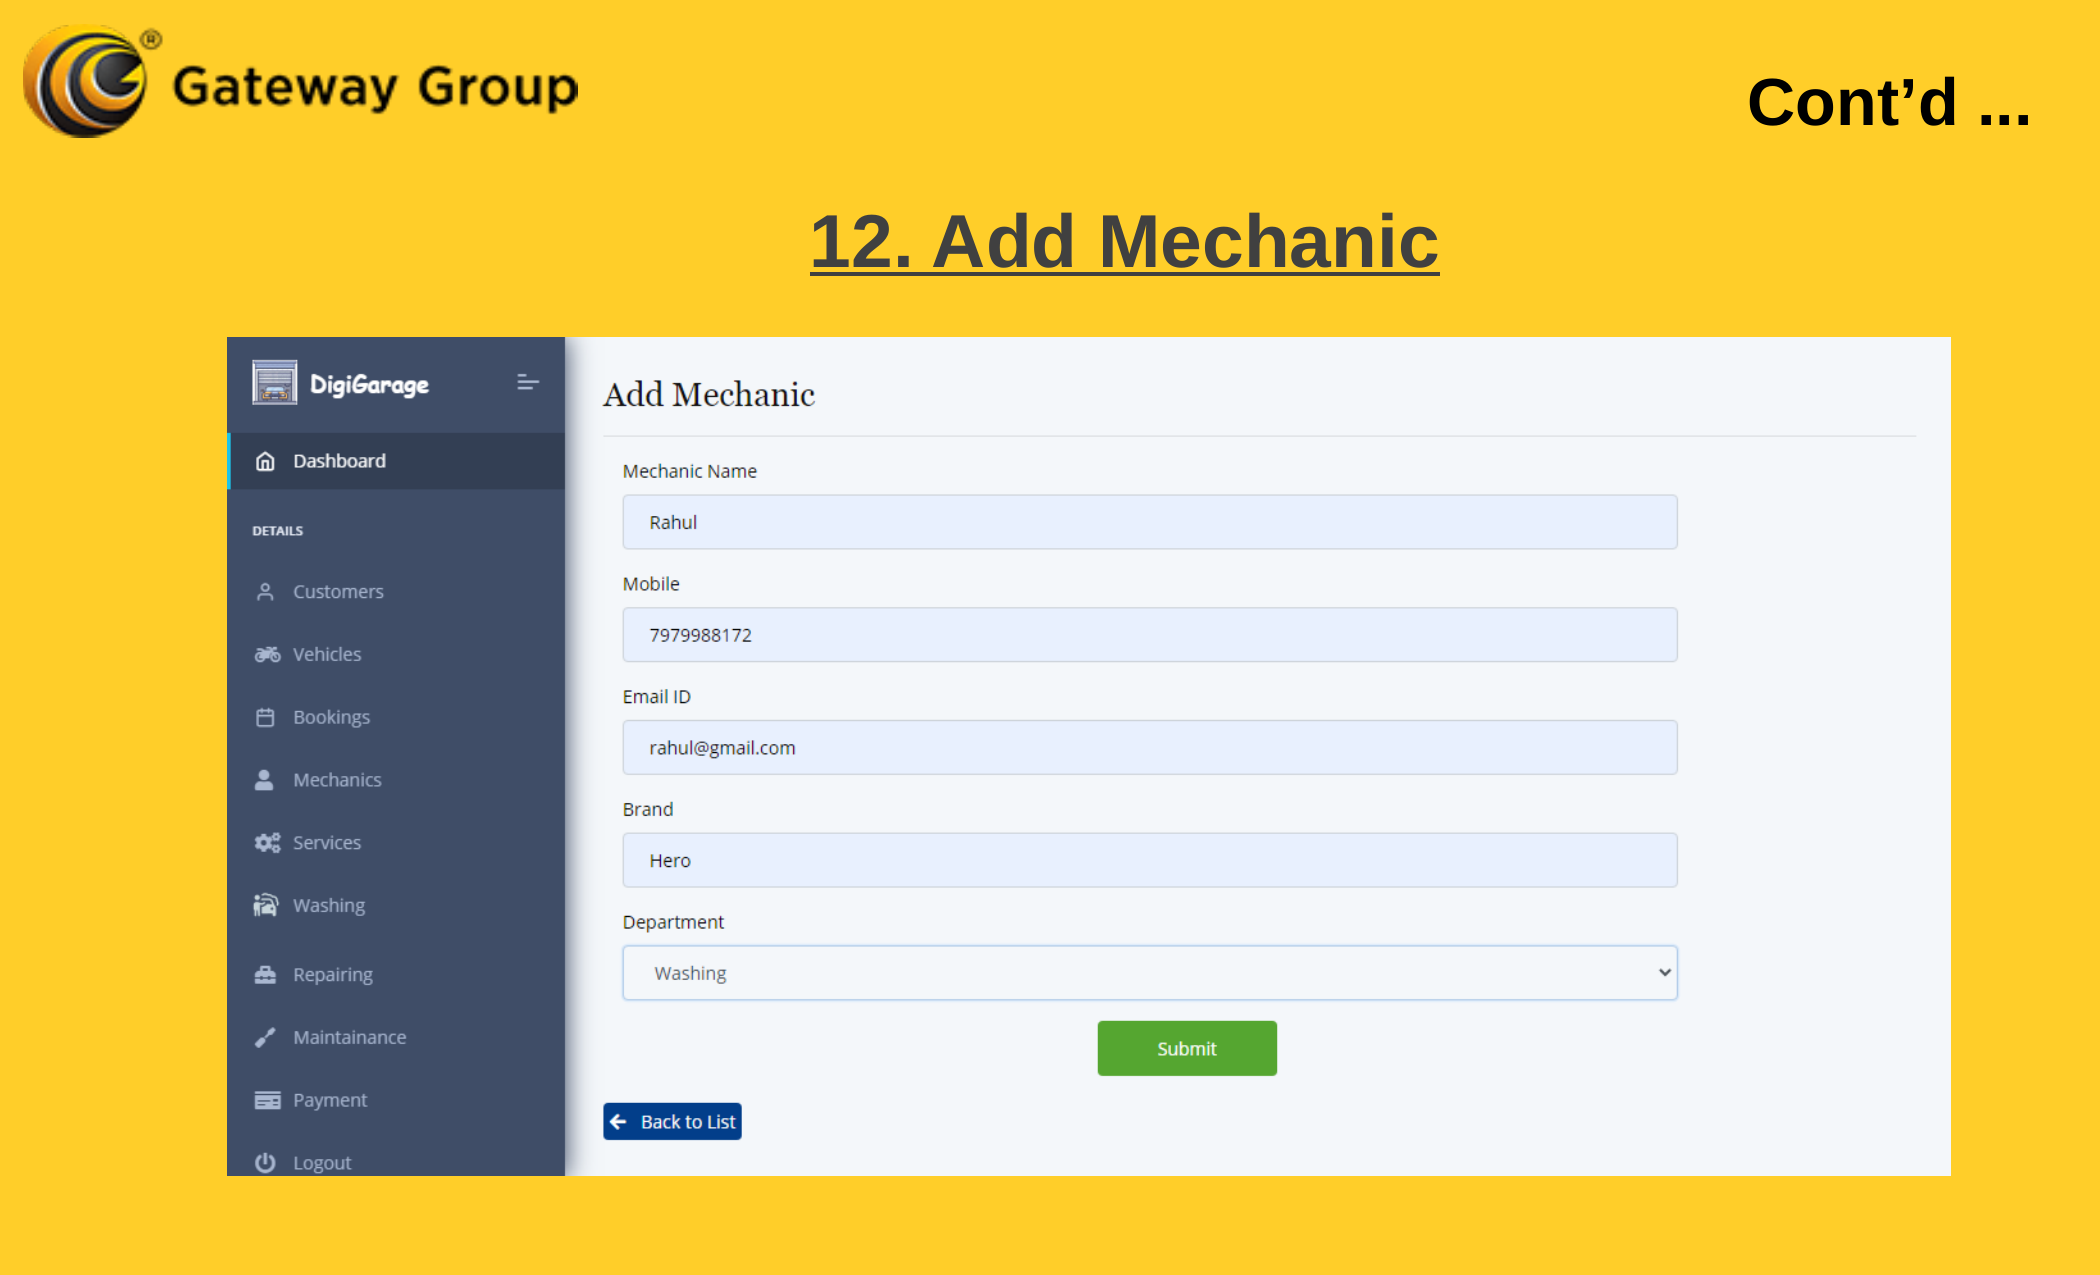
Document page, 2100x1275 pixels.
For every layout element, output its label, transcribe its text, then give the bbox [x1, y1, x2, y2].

text_box 12. Add Mechanic [750, 192, 1501, 337]
text_box Cont’d ... [1732, 57, 2063, 147]
picture [227, 337, 1951, 1176]
picture [23, 24, 578, 138]
